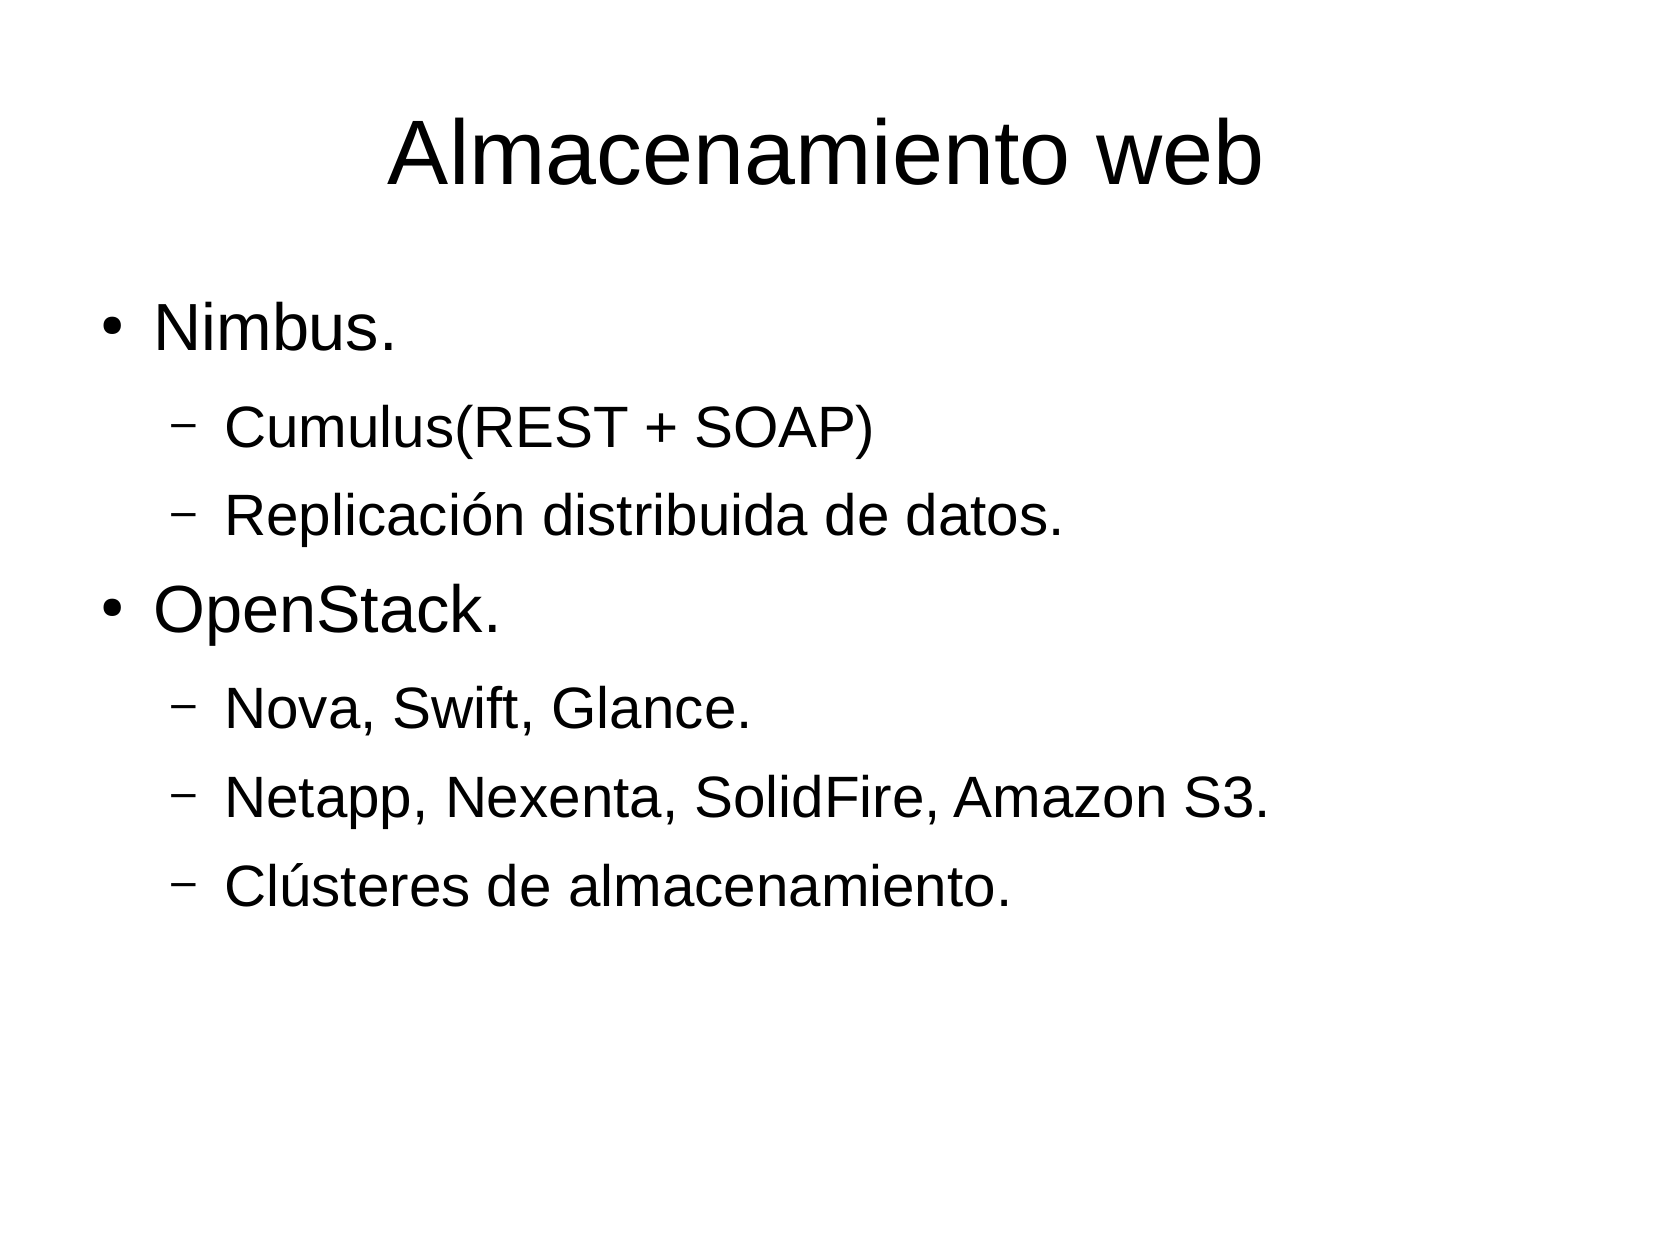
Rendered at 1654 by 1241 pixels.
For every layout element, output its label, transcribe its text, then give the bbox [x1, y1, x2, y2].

list Nimbus. Cumulus(REST + SOAP) Replicación distribuida de datos. OpenStack. Nova, Swift, Glance. Netapp, Nexenta, SolidFire, Amazon S3. Clústeres de almacenamiento. [82, 290, 1538, 1010]
title Almacenamiento web [82, 49, 1571, 257]
